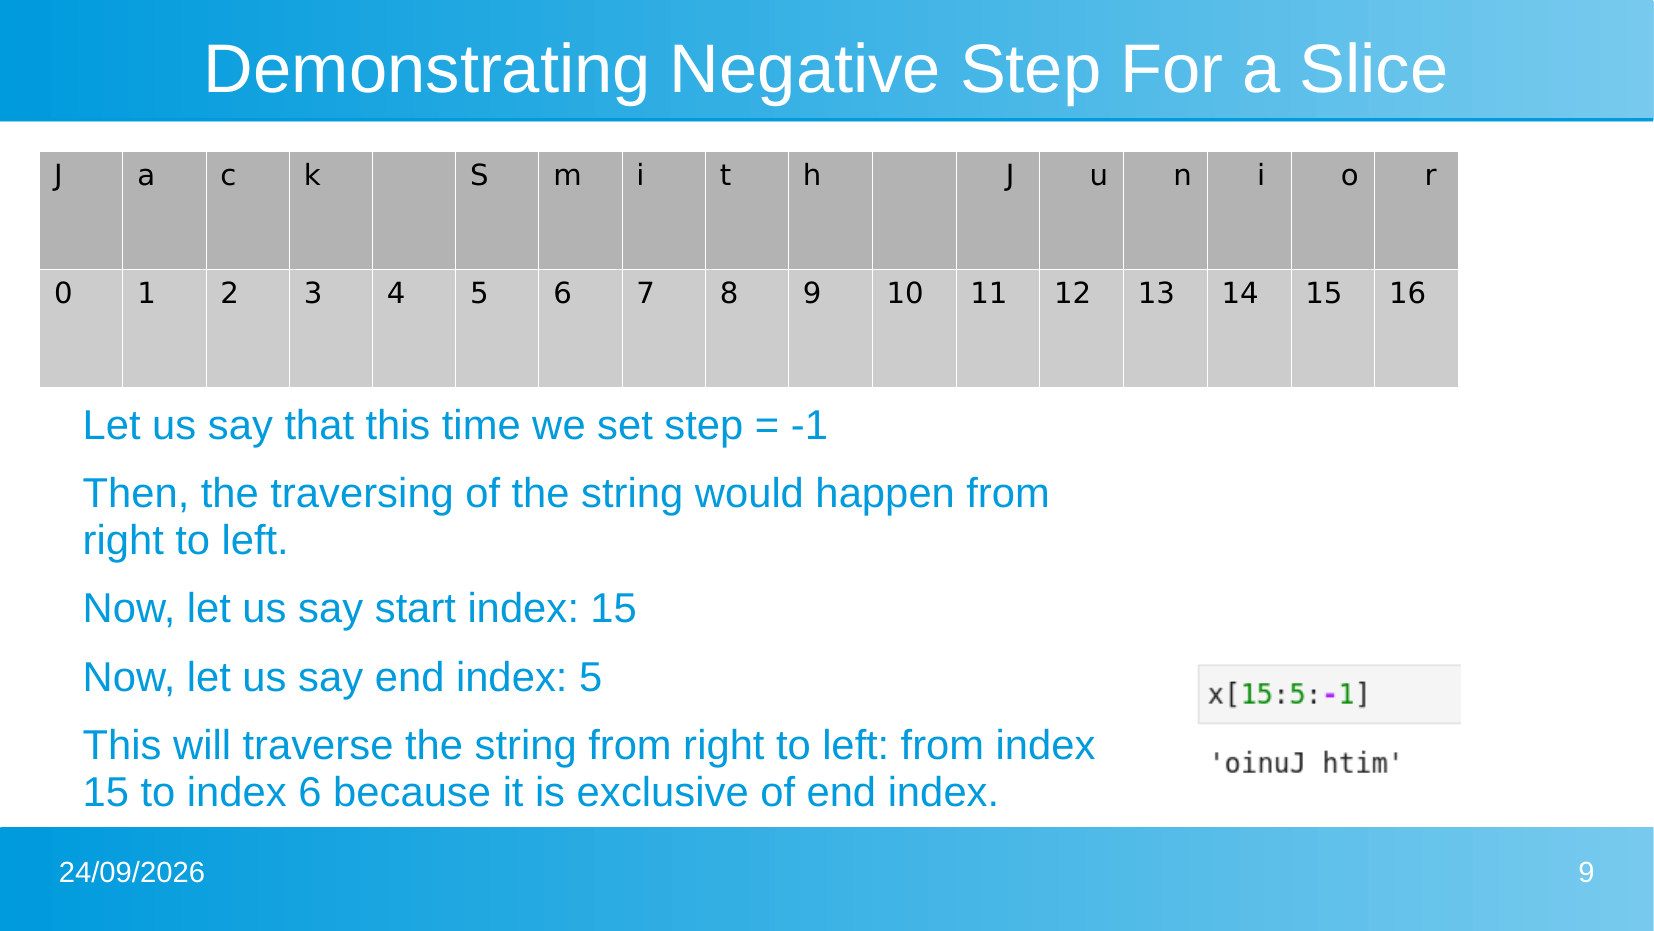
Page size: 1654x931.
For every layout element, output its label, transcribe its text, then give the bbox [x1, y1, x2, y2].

table_header J [957, 152, 1039, 269]
table_header S [456, 152, 538, 269]
table_header t [706, 152, 788, 269]
table_header r [1375, 152, 1458, 269]
table_header i [1208, 152, 1291, 269]
table_cell 12 [1040, 270, 1123, 387]
table_cell 15 [1292, 270, 1374, 387]
table_header o [1292, 152, 1374, 269]
table_header n [1124, 152, 1207, 269]
table_cell 4 [373, 270, 455, 387]
table_cell 14 [1208, 270, 1291, 387]
list Let us say that this time we set step = -1 Then, the traversing of the string would happen from right to left. Now, let us say start index: 15 Now, let us say end index: 5 This will traverse the string from right to left: from index 15 to index 6 because it is exclusive of end index. [11, 401, 1123, 786]
table_cell 2 [207, 270, 289, 387]
table_cell 8 [706, 270, 788, 387]
table_header [873, 152, 956, 269]
table_header k [290, 152, 372, 269]
table_header i [623, 152, 705, 269]
table_cell 6 [539, 270, 622, 387]
picture [1181, 649, 1461, 795]
table_cell 3 [290, 270, 372, 387]
table_cell 0 [40, 270, 122, 387]
table_header [373, 152, 455, 269]
table_header J [40, 152, 122, 269]
table_cell 13 [1124, 270, 1207, 387]
table_cell 5 [456, 270, 538, 387]
table_cell 10 [873, 270, 956, 387]
table_header h [789, 152, 872, 269]
table_header m [539, 152, 622, 269]
table_header a [123, 152, 206, 269]
table_cell 11 [957, 270, 1039, 387]
table_header c [207, 152, 289, 269]
table_cell 1 [123, 270, 206, 387]
table_cell 7 [623, 270, 705, 387]
table_header u [1040, 152, 1123, 269]
table_cell 16 [1375, 270, 1458, 387]
title Demonstrating Negative Step For a Slice [59, 29, 1595, 108]
table_cell 9 [789, 270, 872, 387]
